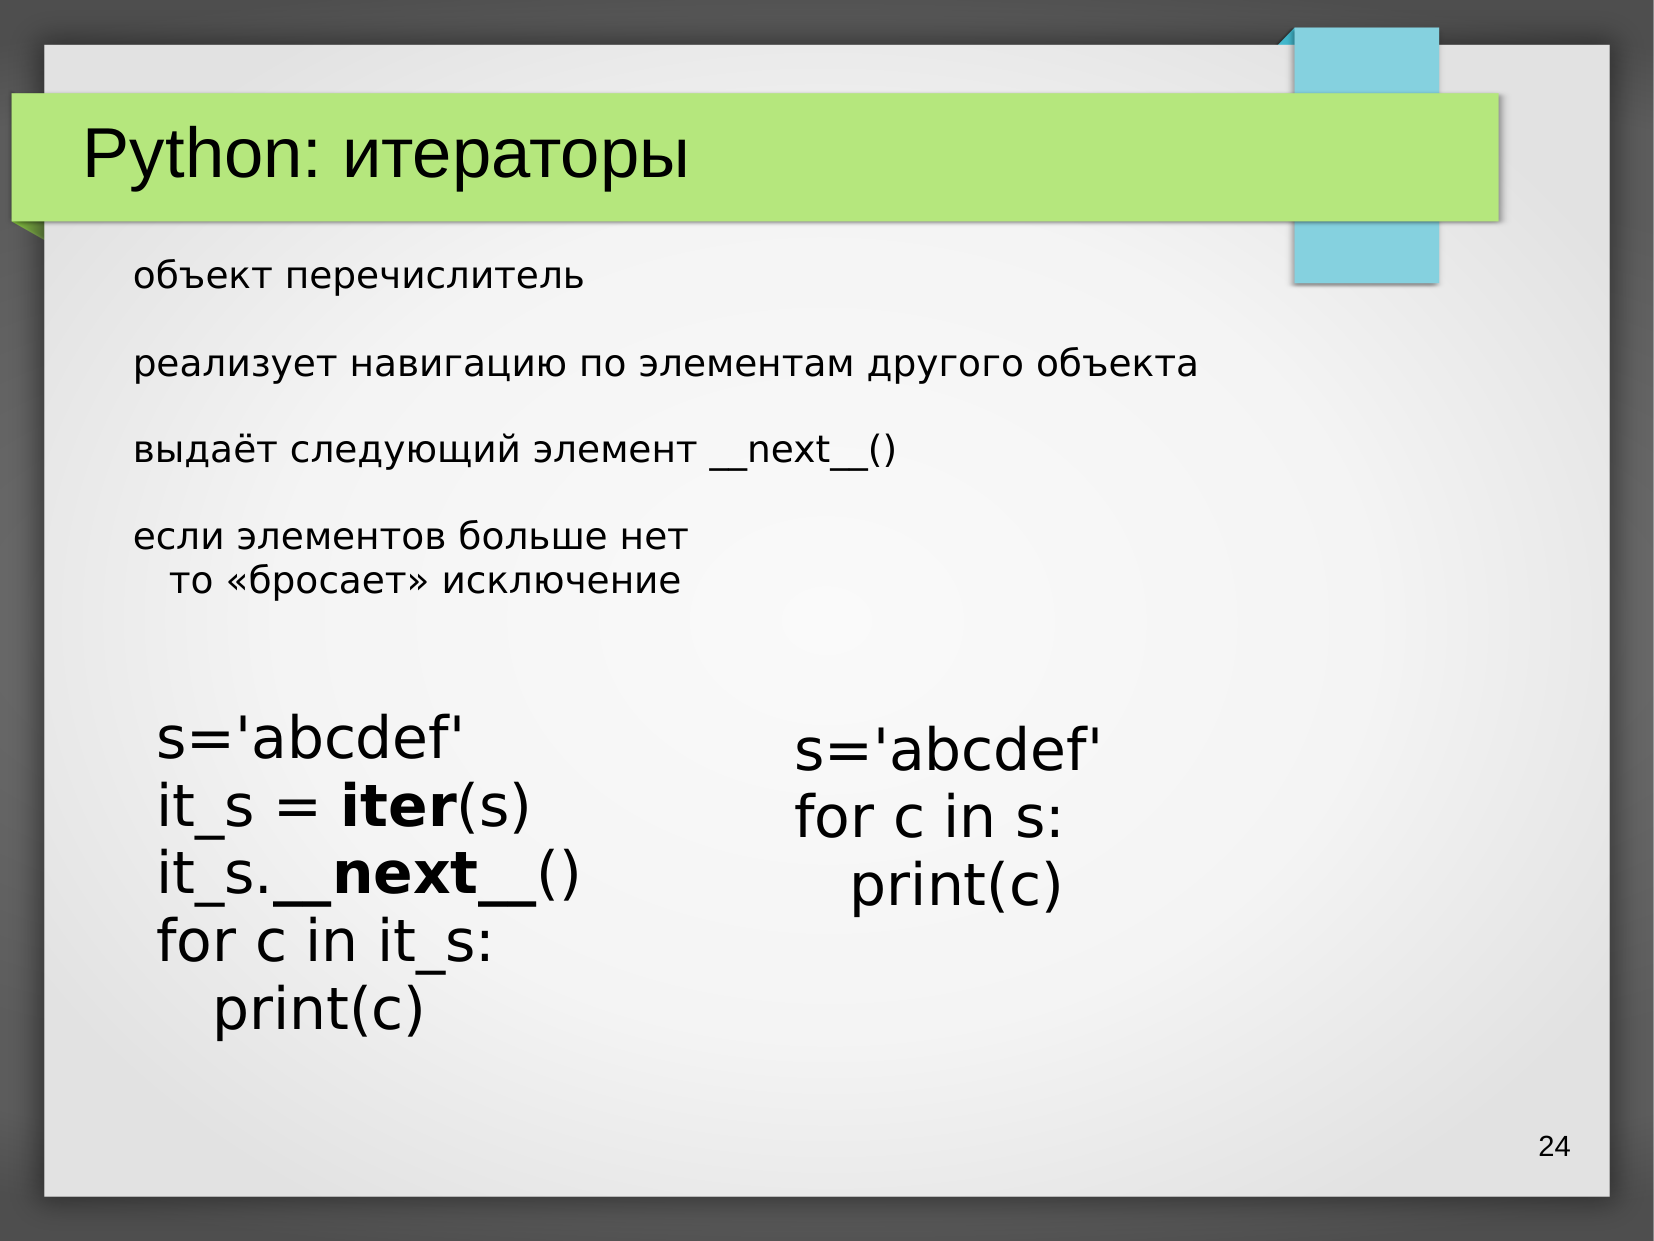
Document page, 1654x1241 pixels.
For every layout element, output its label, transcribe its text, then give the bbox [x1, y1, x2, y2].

text_box s='abcdef' it_s = iter(s) it_s.__next__() for c in it_s: print(c) [141, 696, 756, 1075]
text_box объект перечислитель реализует навигацию по элементам другого объекта выдаёт следующий элемент __next__() если элементов больше нет то «бросает» исключение [118, 246, 1418, 671]
title Python: итераторы [82, 49, 1571, 257]
picture [0, 0, 1654, 1241]
text_box s='abcdef' for c in s: print(c) [779, 708, 1548, 1028]
